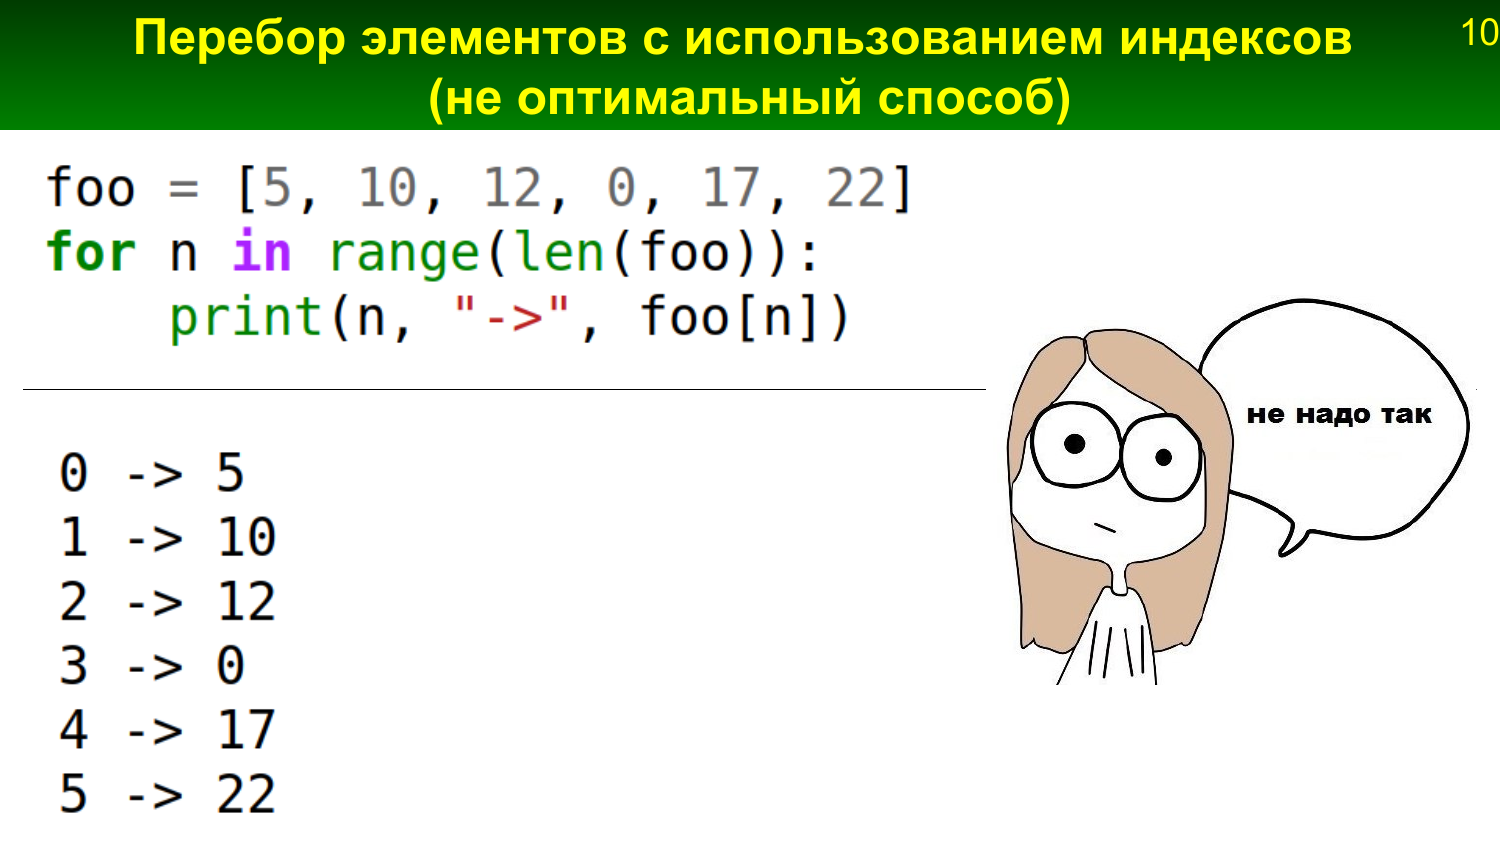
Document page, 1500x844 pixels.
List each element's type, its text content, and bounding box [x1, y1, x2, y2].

title Перебор элементов с использованием индексов (не оптимальный способ) [75, 0, 1426, 136]
picture [47, 437, 298, 827]
picture [35, 153, 920, 354]
picture [986, 295, 1477, 685]
